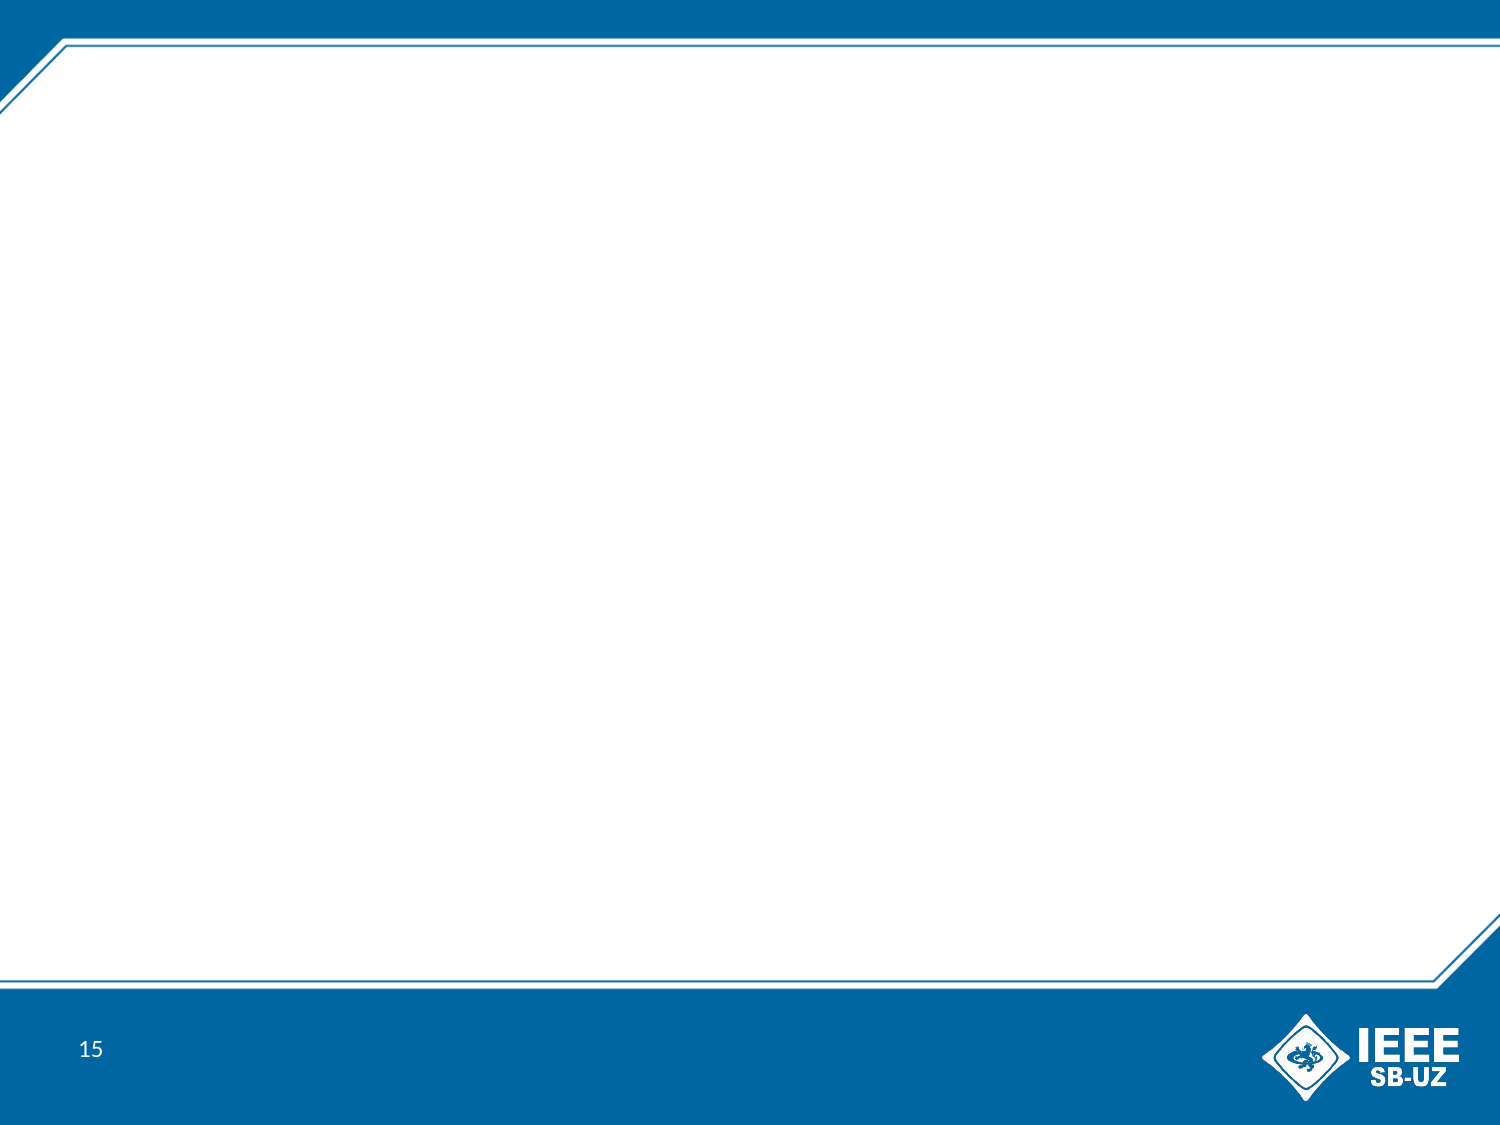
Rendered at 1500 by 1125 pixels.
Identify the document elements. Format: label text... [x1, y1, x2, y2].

picture [0, 913, 1500, 1125]
slide_number <number> [63, 1017, 143, 1078]
picture [0, 0, 1500, 115]
